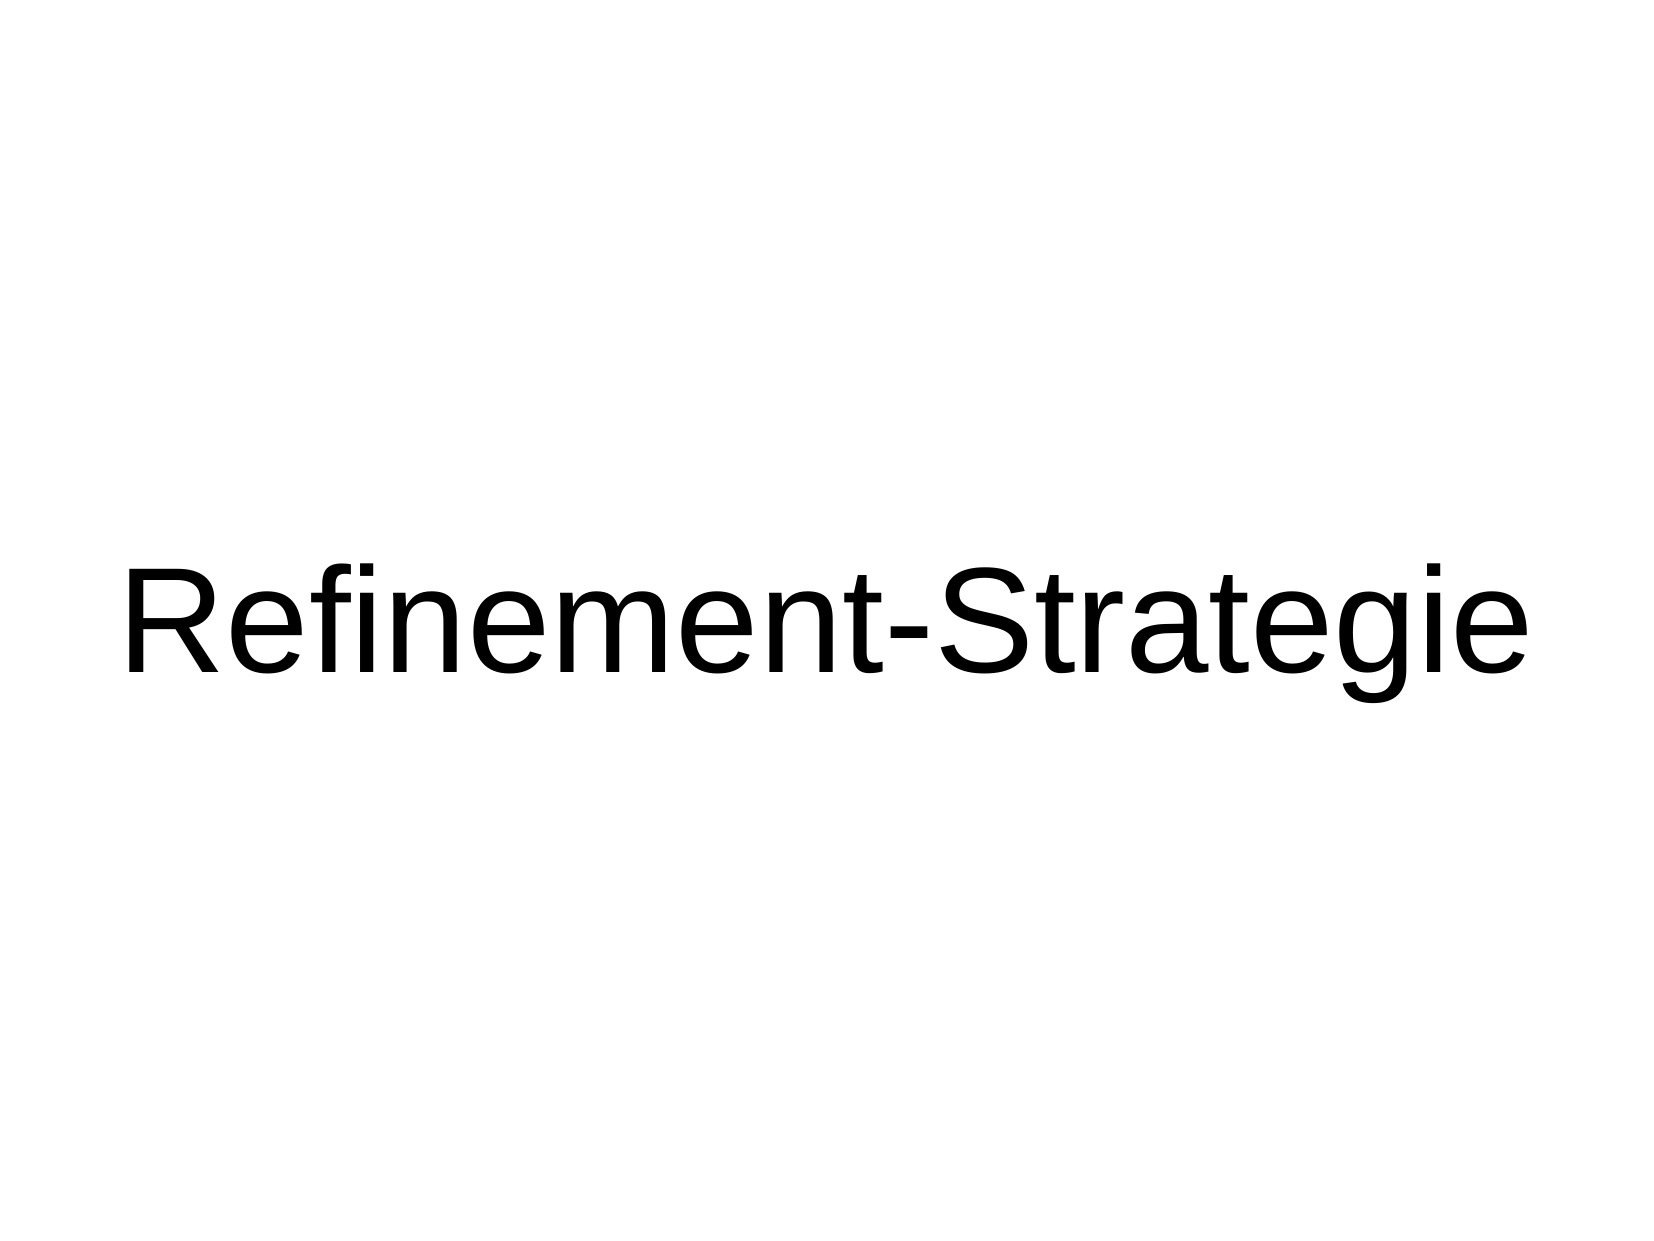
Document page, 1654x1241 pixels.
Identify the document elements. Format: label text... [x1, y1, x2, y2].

text_box Refinement-Strategie [102, 528, 1551, 712]
